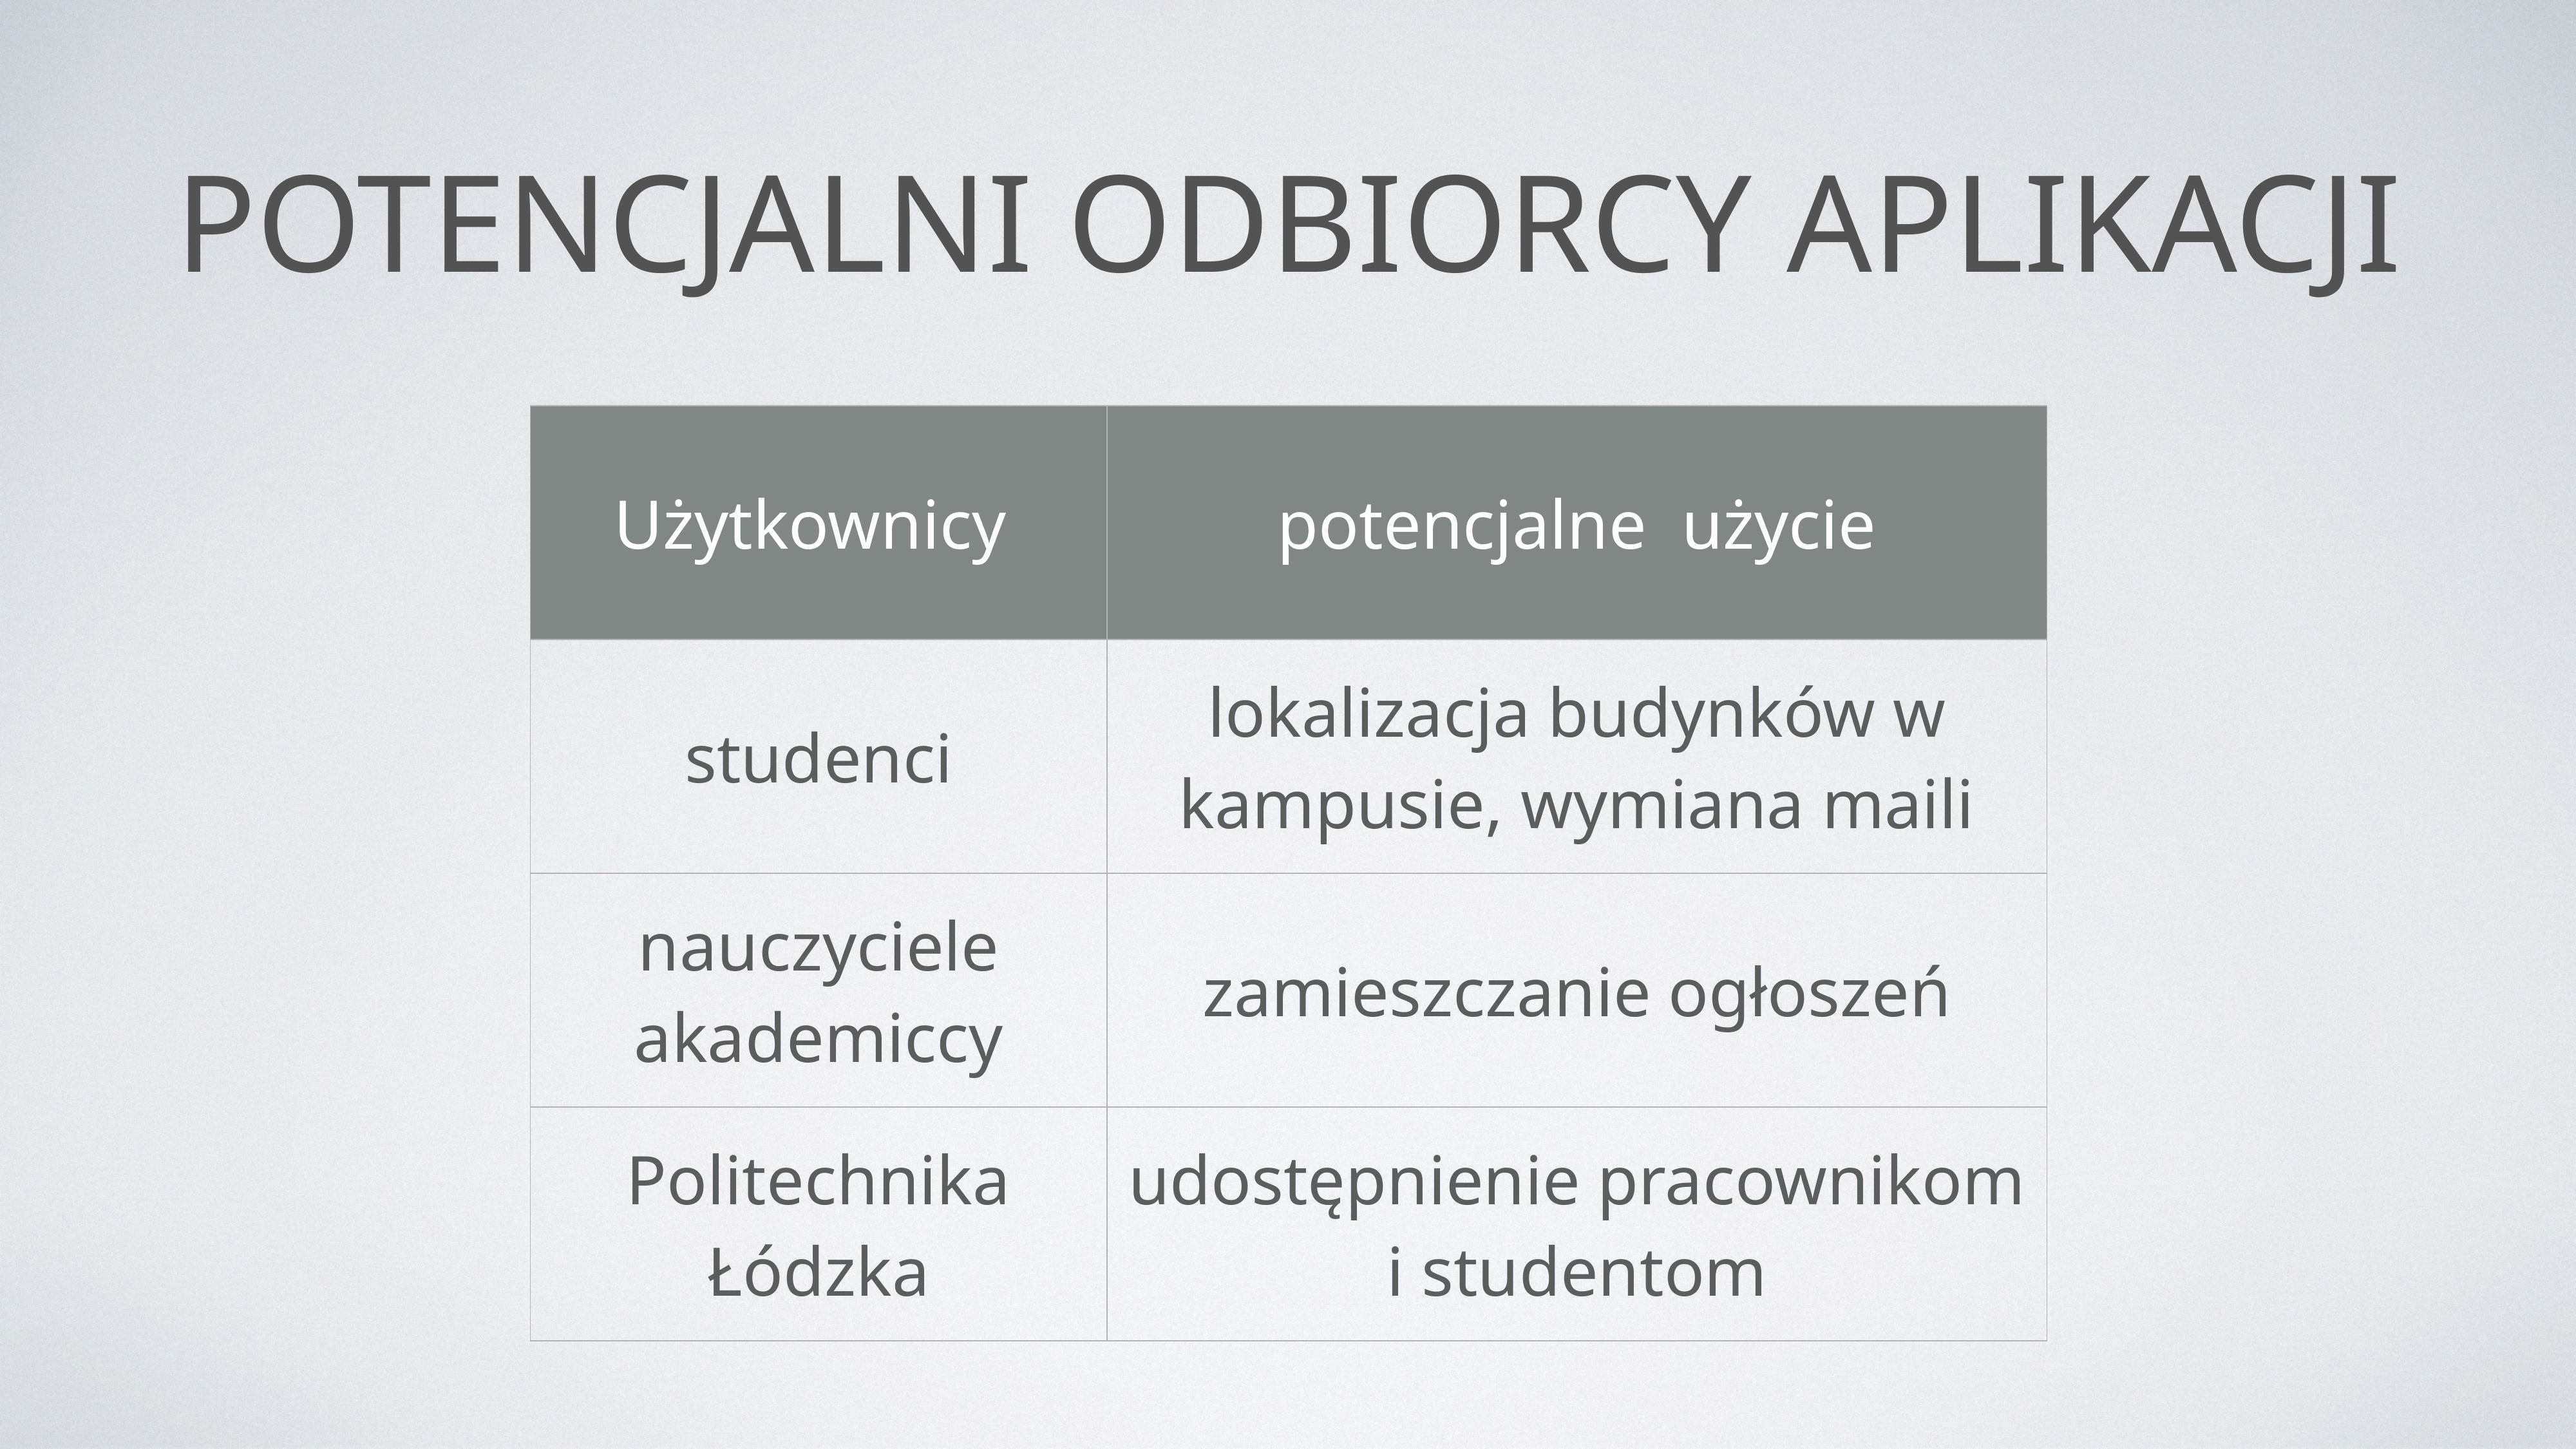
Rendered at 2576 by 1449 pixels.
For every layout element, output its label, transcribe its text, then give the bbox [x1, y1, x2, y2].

picture [0, 0, 2576, 1449]
table_cell nauczyciele akademiccy [531, 874, 1106, 1106]
table_cell udostępnienie pracownikom i studentom [1108, 1108, 2047, 1340]
title Potencjalni Odbiorcy Aplikacji [71, 37, 2506, 400]
table_header Użytkownicy [531, 406, 1106, 639]
table_cell Politechnika Łódzka [531, 1108, 1106, 1340]
table_cell zamieszczanie ogłoszeń [1108, 874, 2047, 1106]
table_cell studenci [531, 640, 1106, 873]
table_cell lokalizacja budynków w kampusie, wymiana maili [1108, 640, 2047, 873]
table_header potencjalne użycie [1108, 406, 2047, 639]
